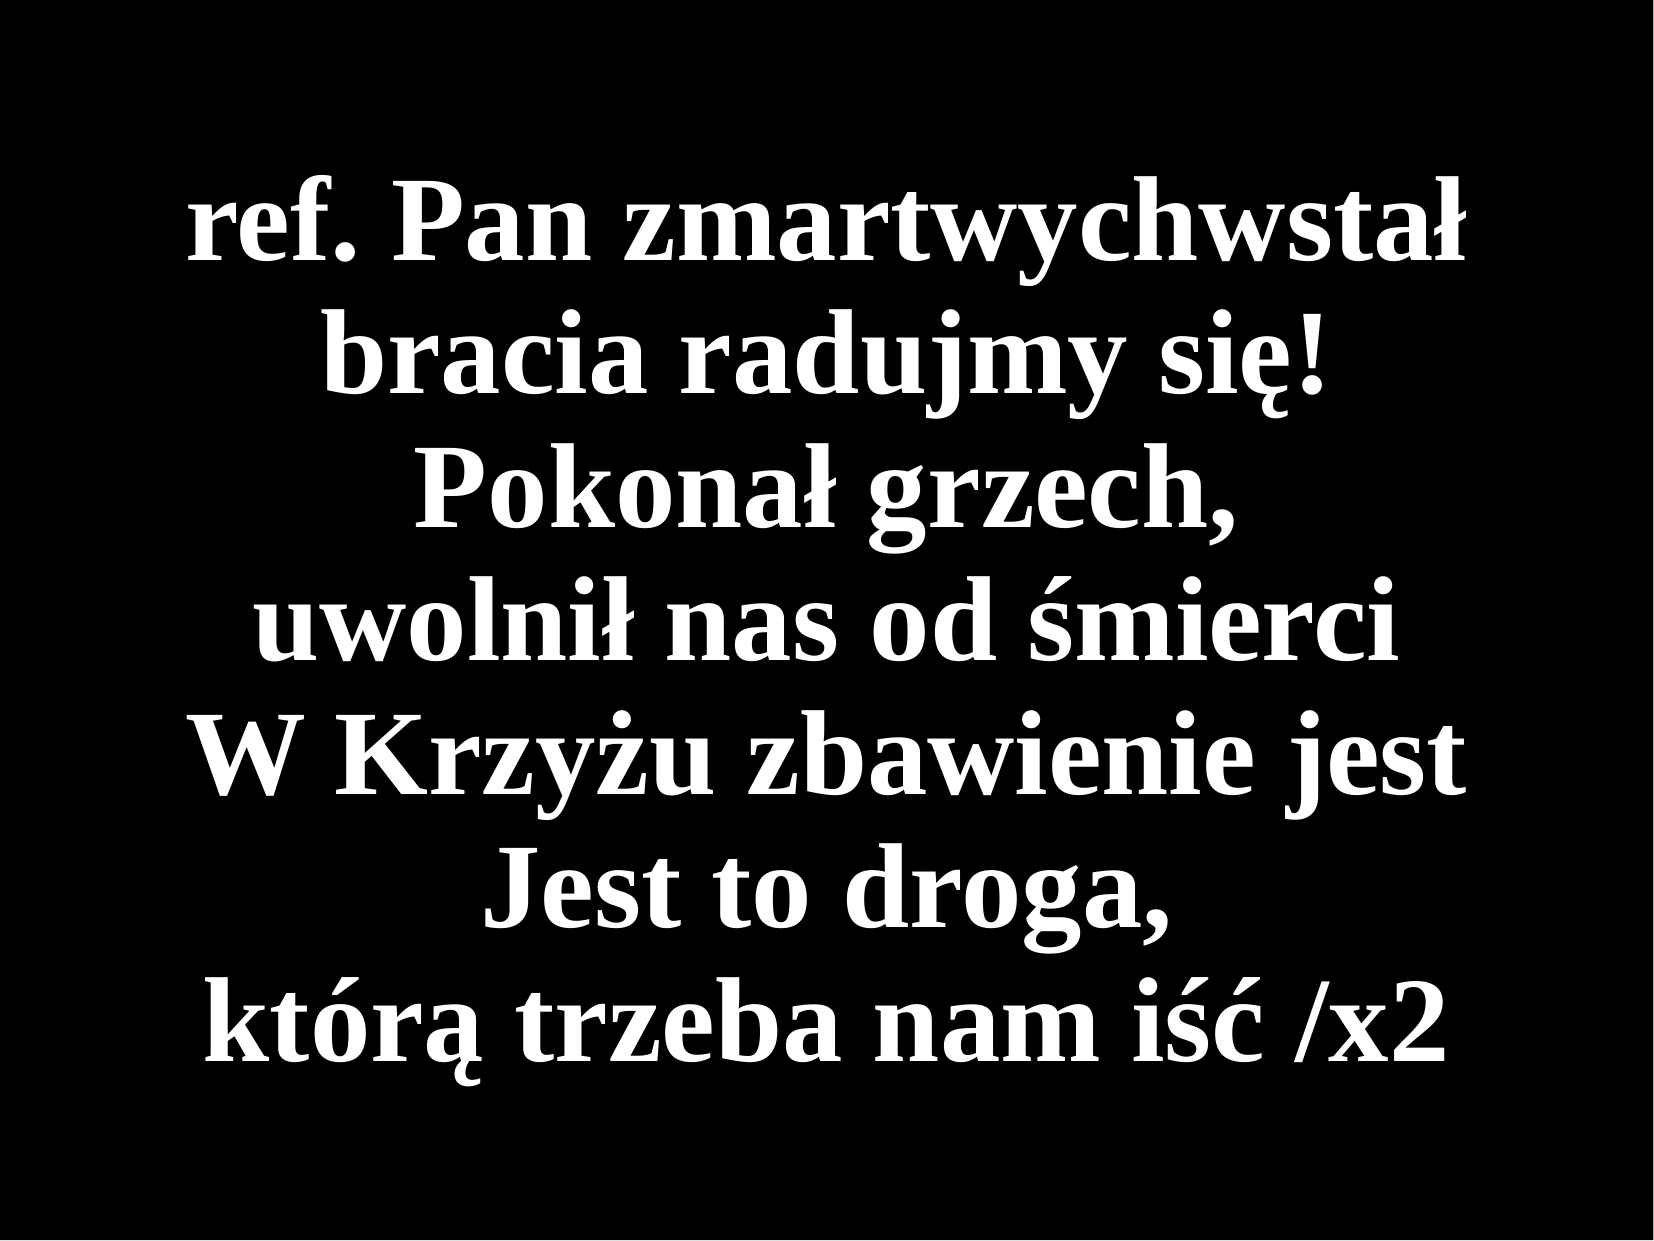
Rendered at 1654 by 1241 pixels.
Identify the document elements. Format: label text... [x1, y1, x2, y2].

title ref. Pan zmartwychwstał bracia radujmy się! Pokonał grzech, uwolnił nas od śmierci W Krzyżu zbawienie jest Jest to droga, którą trzeba nam iść /x2 [0, 0, 1654, 1241]
